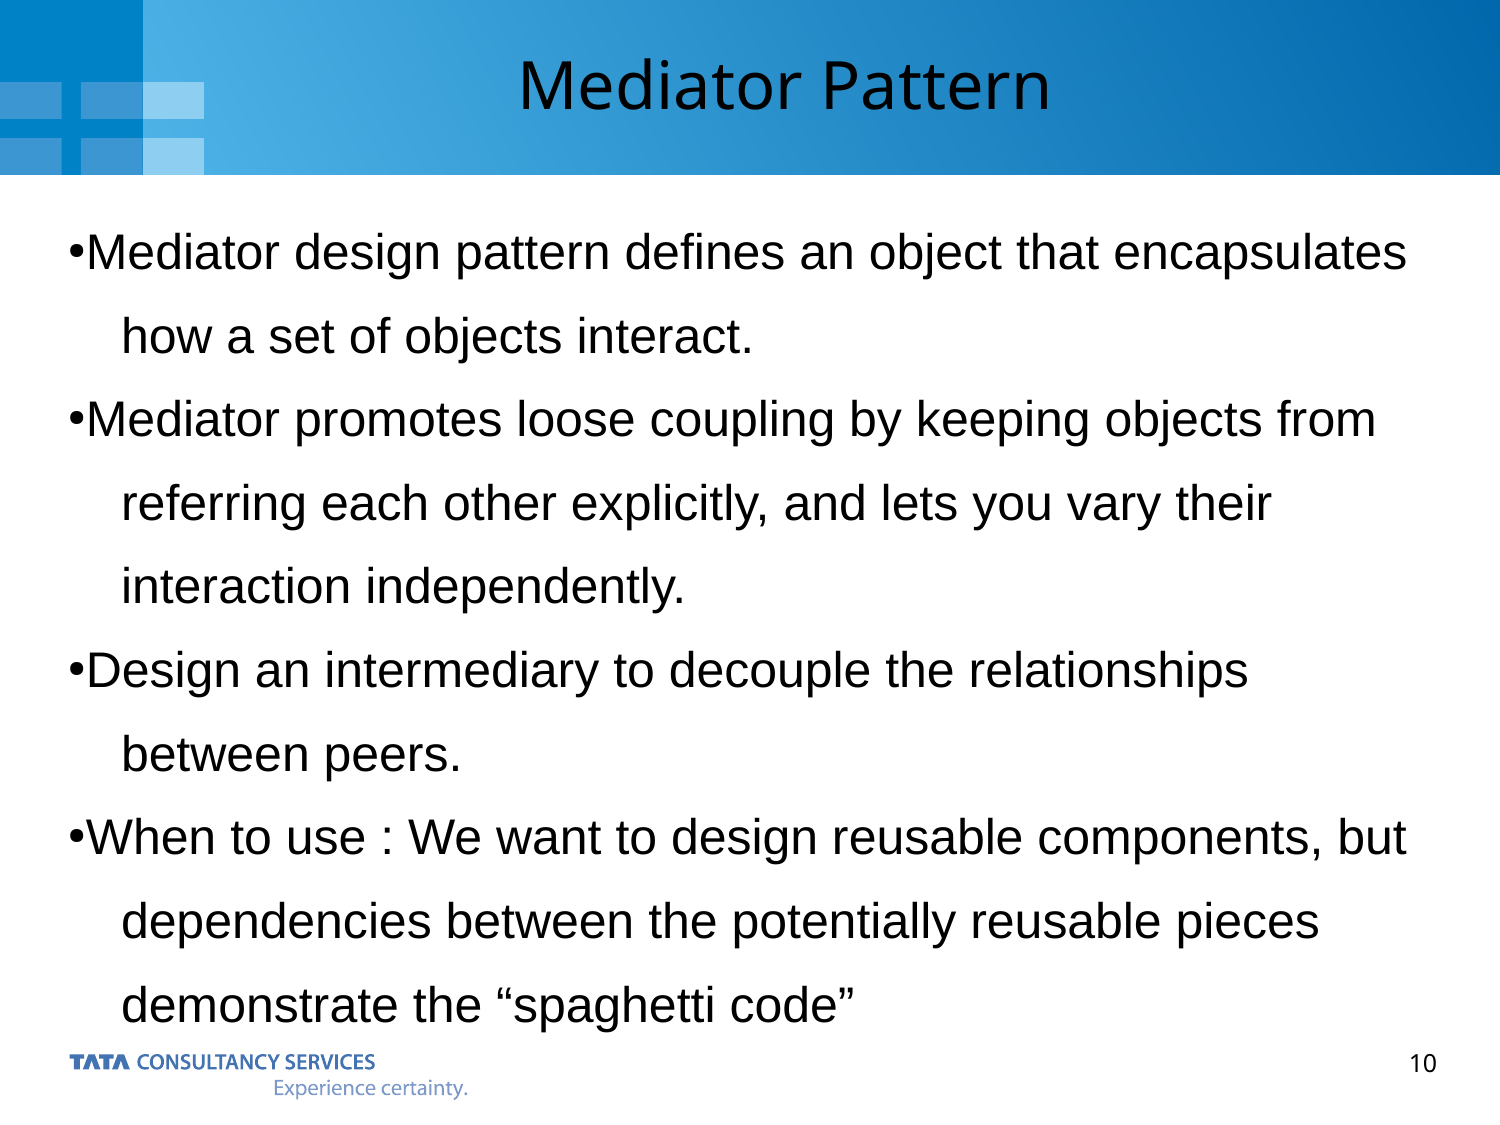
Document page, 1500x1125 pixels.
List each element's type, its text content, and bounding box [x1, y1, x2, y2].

text_box Mediator design pattern defines an object that encapsulates how a set of objects interact. Mediator promotes loose coupling by keeping objects from referring each other explicitly, and lets you vary their interaction independently. Design an intermediary to decouple the relationships between peers. When to use : We want to design reusable components, but dependencies between the potentially reusable pieces demonstrate the “spaghetti code” [35, 188, 1465, 1040]
text_box Mediator Pattern [224, 11, 1347, 154]
